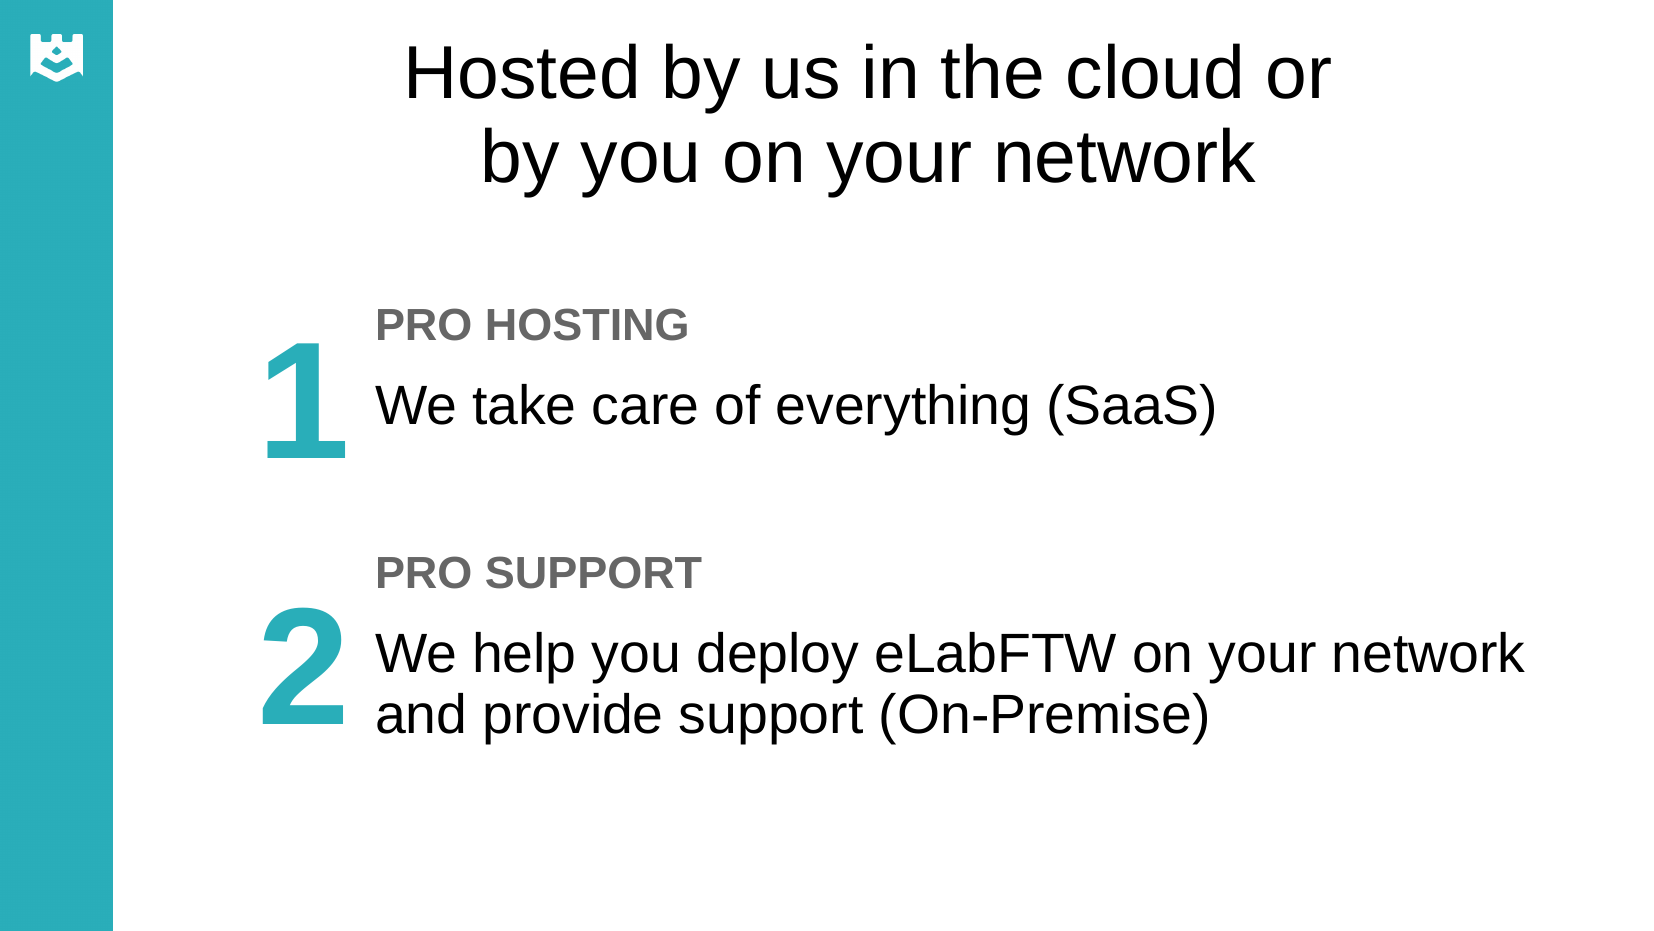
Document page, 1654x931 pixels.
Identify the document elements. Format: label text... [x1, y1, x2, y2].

list PRO HOSTING We take care of everything (SaaS) PRO SUPPORT We help you deploy eLabFTW on your network and provide support (On-Premise) [375, 300, 1613, 751]
title Hosted by us in the cloud or by you on your network [124, 12, 1613, 218]
text_box 1 [242, 300, 451, 526]
picture [0, 0, 113, 931]
text_box 2 [242, 565, 356, 767]
